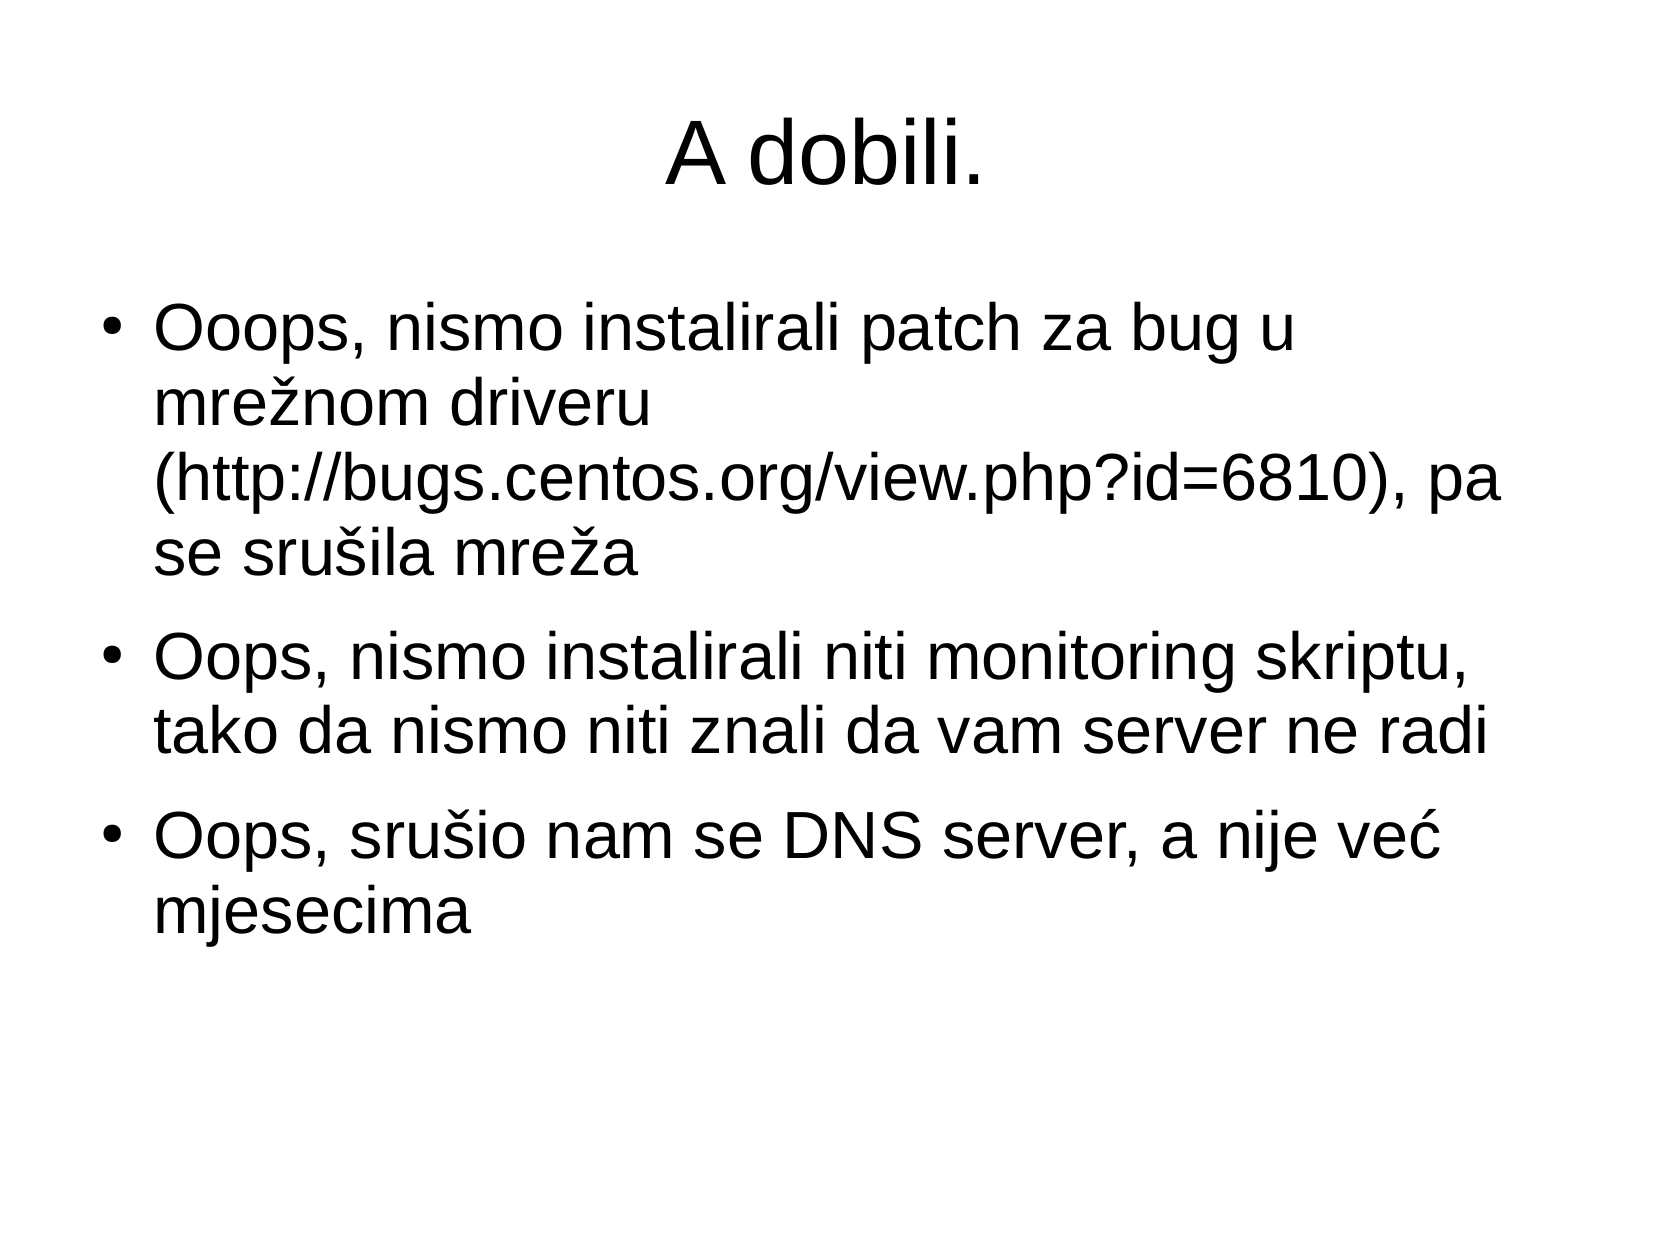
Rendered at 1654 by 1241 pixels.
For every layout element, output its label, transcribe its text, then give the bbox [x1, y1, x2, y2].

list Ooops, nismo instalirali patch za bug u mrežnom driveru (http://bugs.centos.org/view.php?id=6810), pa se srušila mreža Oops, nismo instalirali niti monitoring skriptu, tako da nismo niti znali da vam server ne radi Oops, srušio nam se DNS server, a nije već mjesecima [82, 290, 1571, 1010]
title A dobili. [82, 49, 1571, 257]
